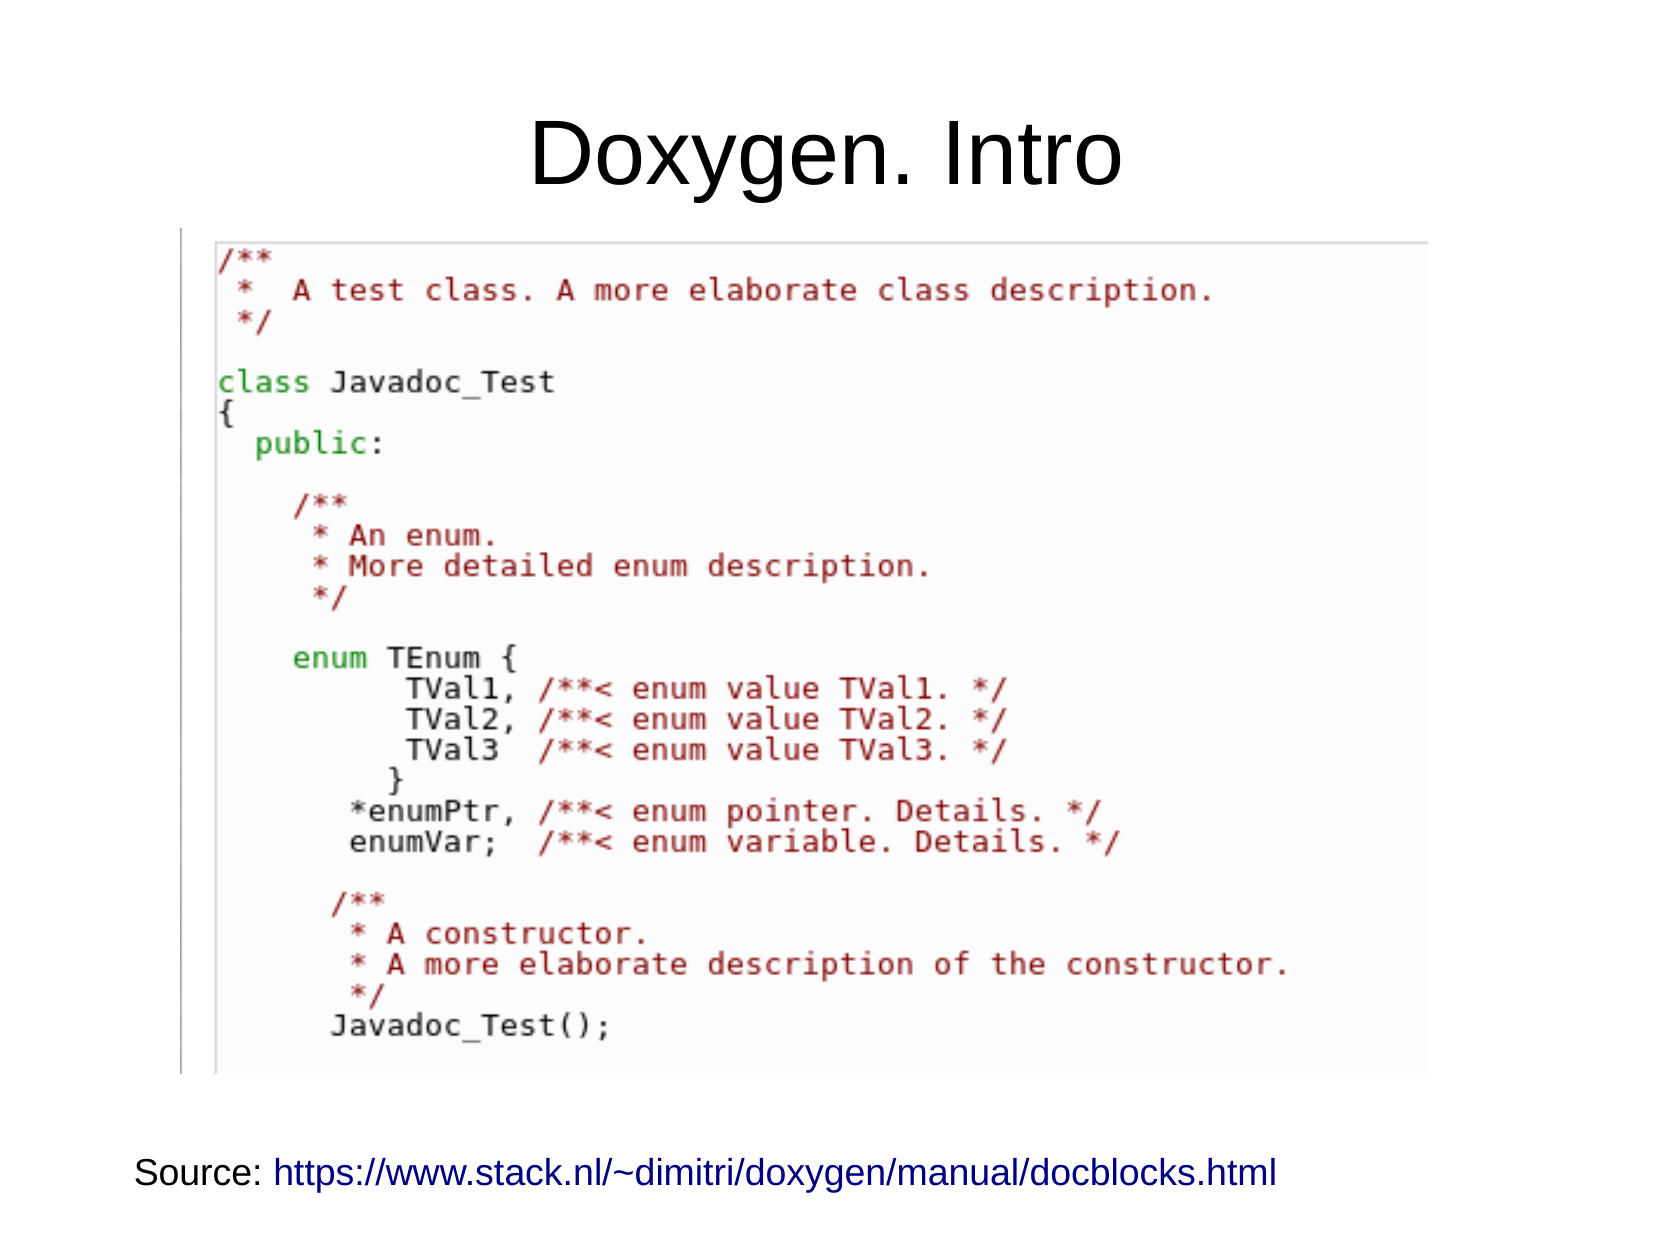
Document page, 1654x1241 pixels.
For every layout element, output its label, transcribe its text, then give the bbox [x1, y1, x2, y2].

title Doxygen. Intro [82, 49, 1571, 257]
text_box Source: https://www.stack.nl/~dimitri/doxygen/manual/docblocks.html [119, 1143, 1293, 1201]
picture [180, 228, 1429, 1074]
